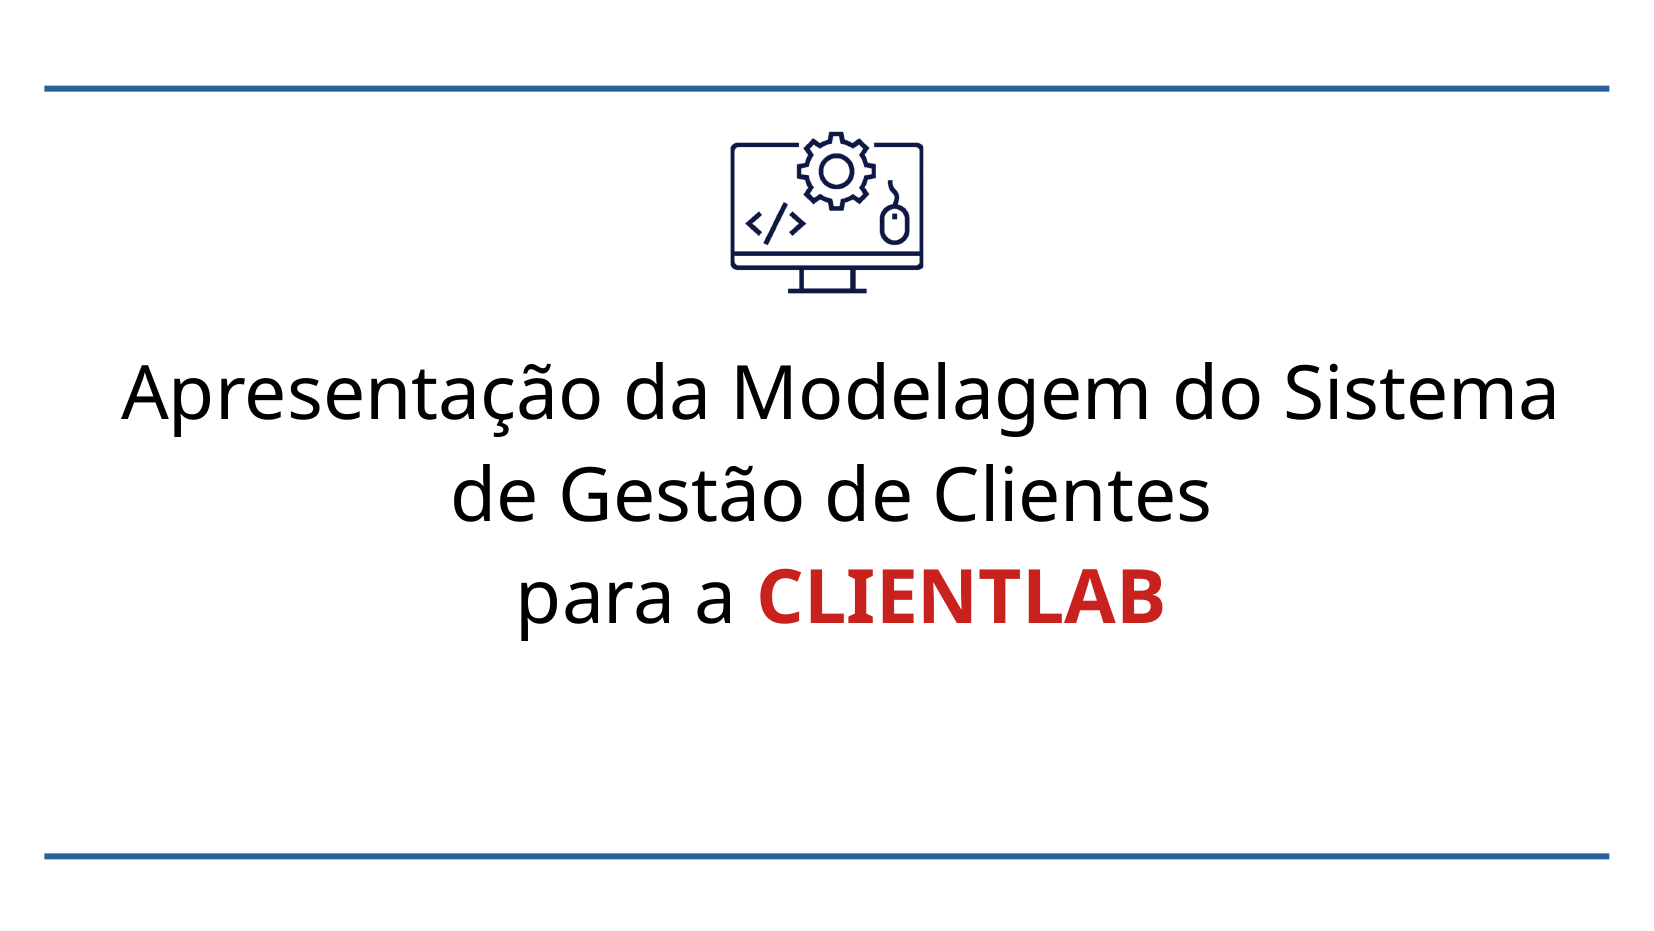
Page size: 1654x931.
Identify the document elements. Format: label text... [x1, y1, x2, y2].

picture [730, 118, 924, 312]
text_box Apresentação da Modelagem do Sistema de Gestão de Clientes para a CLIENTLAB [106, 331, 1548, 768]
